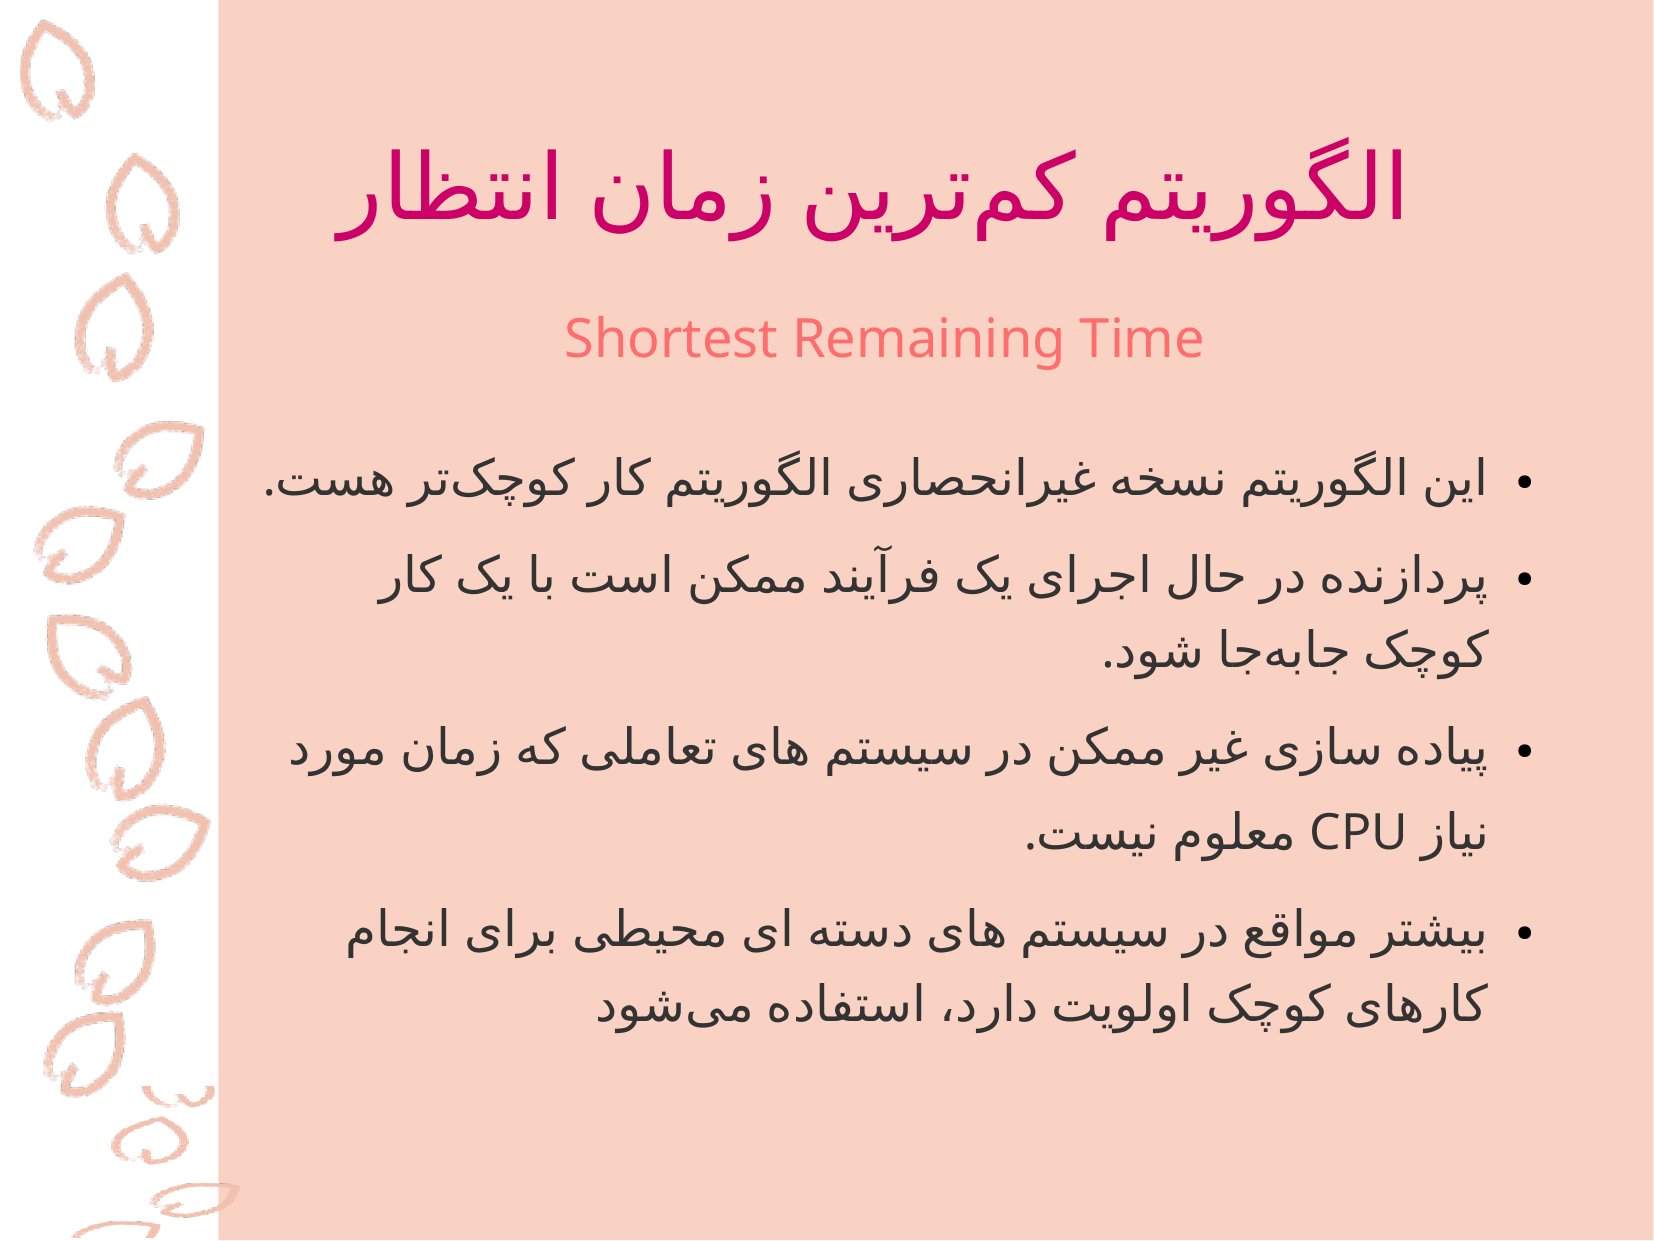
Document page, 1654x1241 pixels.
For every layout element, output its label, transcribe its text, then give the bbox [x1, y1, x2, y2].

title الگوریتم کم‌ترین زمان انتظار [183, 93, 1567, 264]
picture [20, 19, 247, 1238]
list این الگوریتم نسخه غیرانحصاری الگوریتم کار کوچک‌تر هست. پردازنده در حال اجرای یک فرآیند ممکن است با یک کار کوچک جابه‌جا شود. پیاده سازی غیر ممکن در سیستم های تعاملی که زمان مورد نیاز CPU معلوم نیست. بیشتر مواقع در سیستم های دسته ای محیطی برای انجام کارهای کوچک اولویت دارد، استفاده می‌شود [249, 440, 1543, 1118]
title Shortest Remaining Time [141, 264, 1630, 409]
